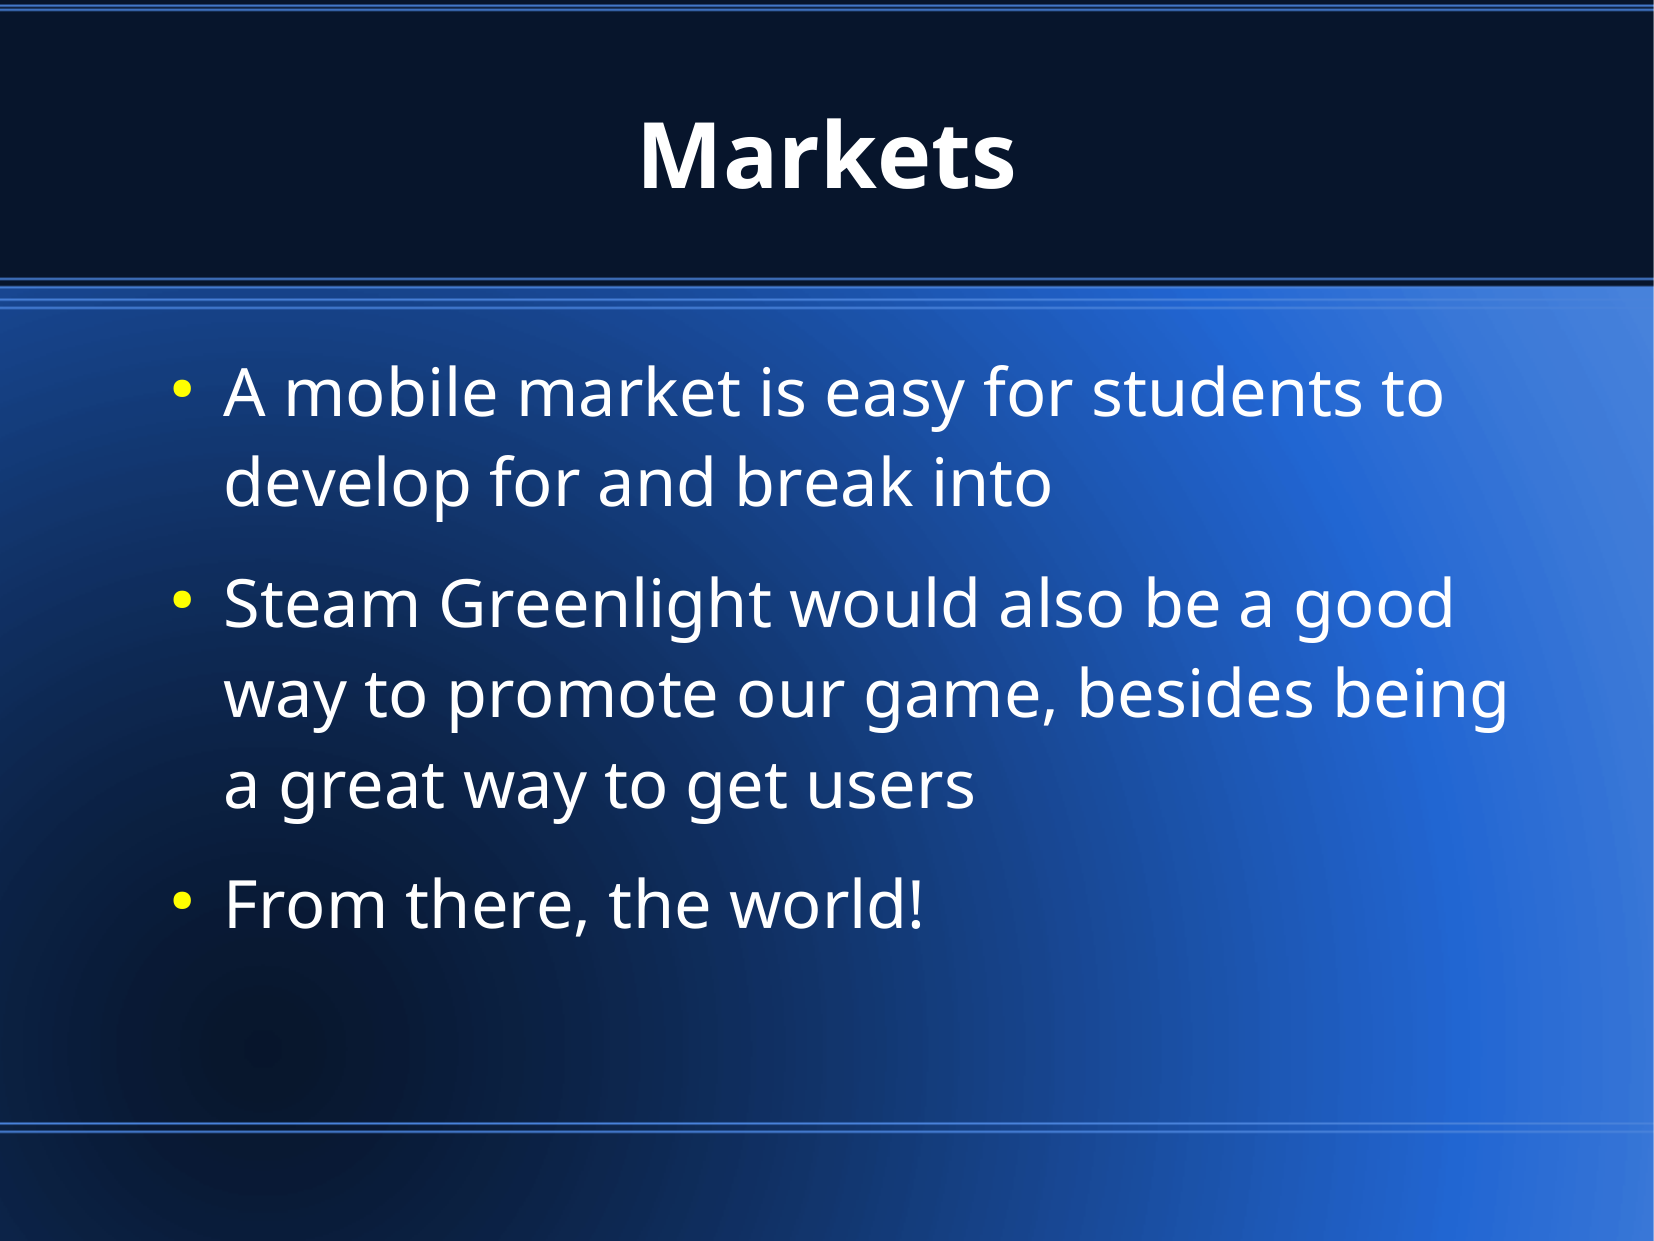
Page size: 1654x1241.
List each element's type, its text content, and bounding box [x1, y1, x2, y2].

picture [0, 0, 1654, 1241]
list A mobile market is easy for students to develop for and break into Steam Greenlight would also be a good way to promote our game, besides being a great way to get users From there, the world! [152, 344, 1534, 1127]
title Markets [82, 49, 1571, 257]
